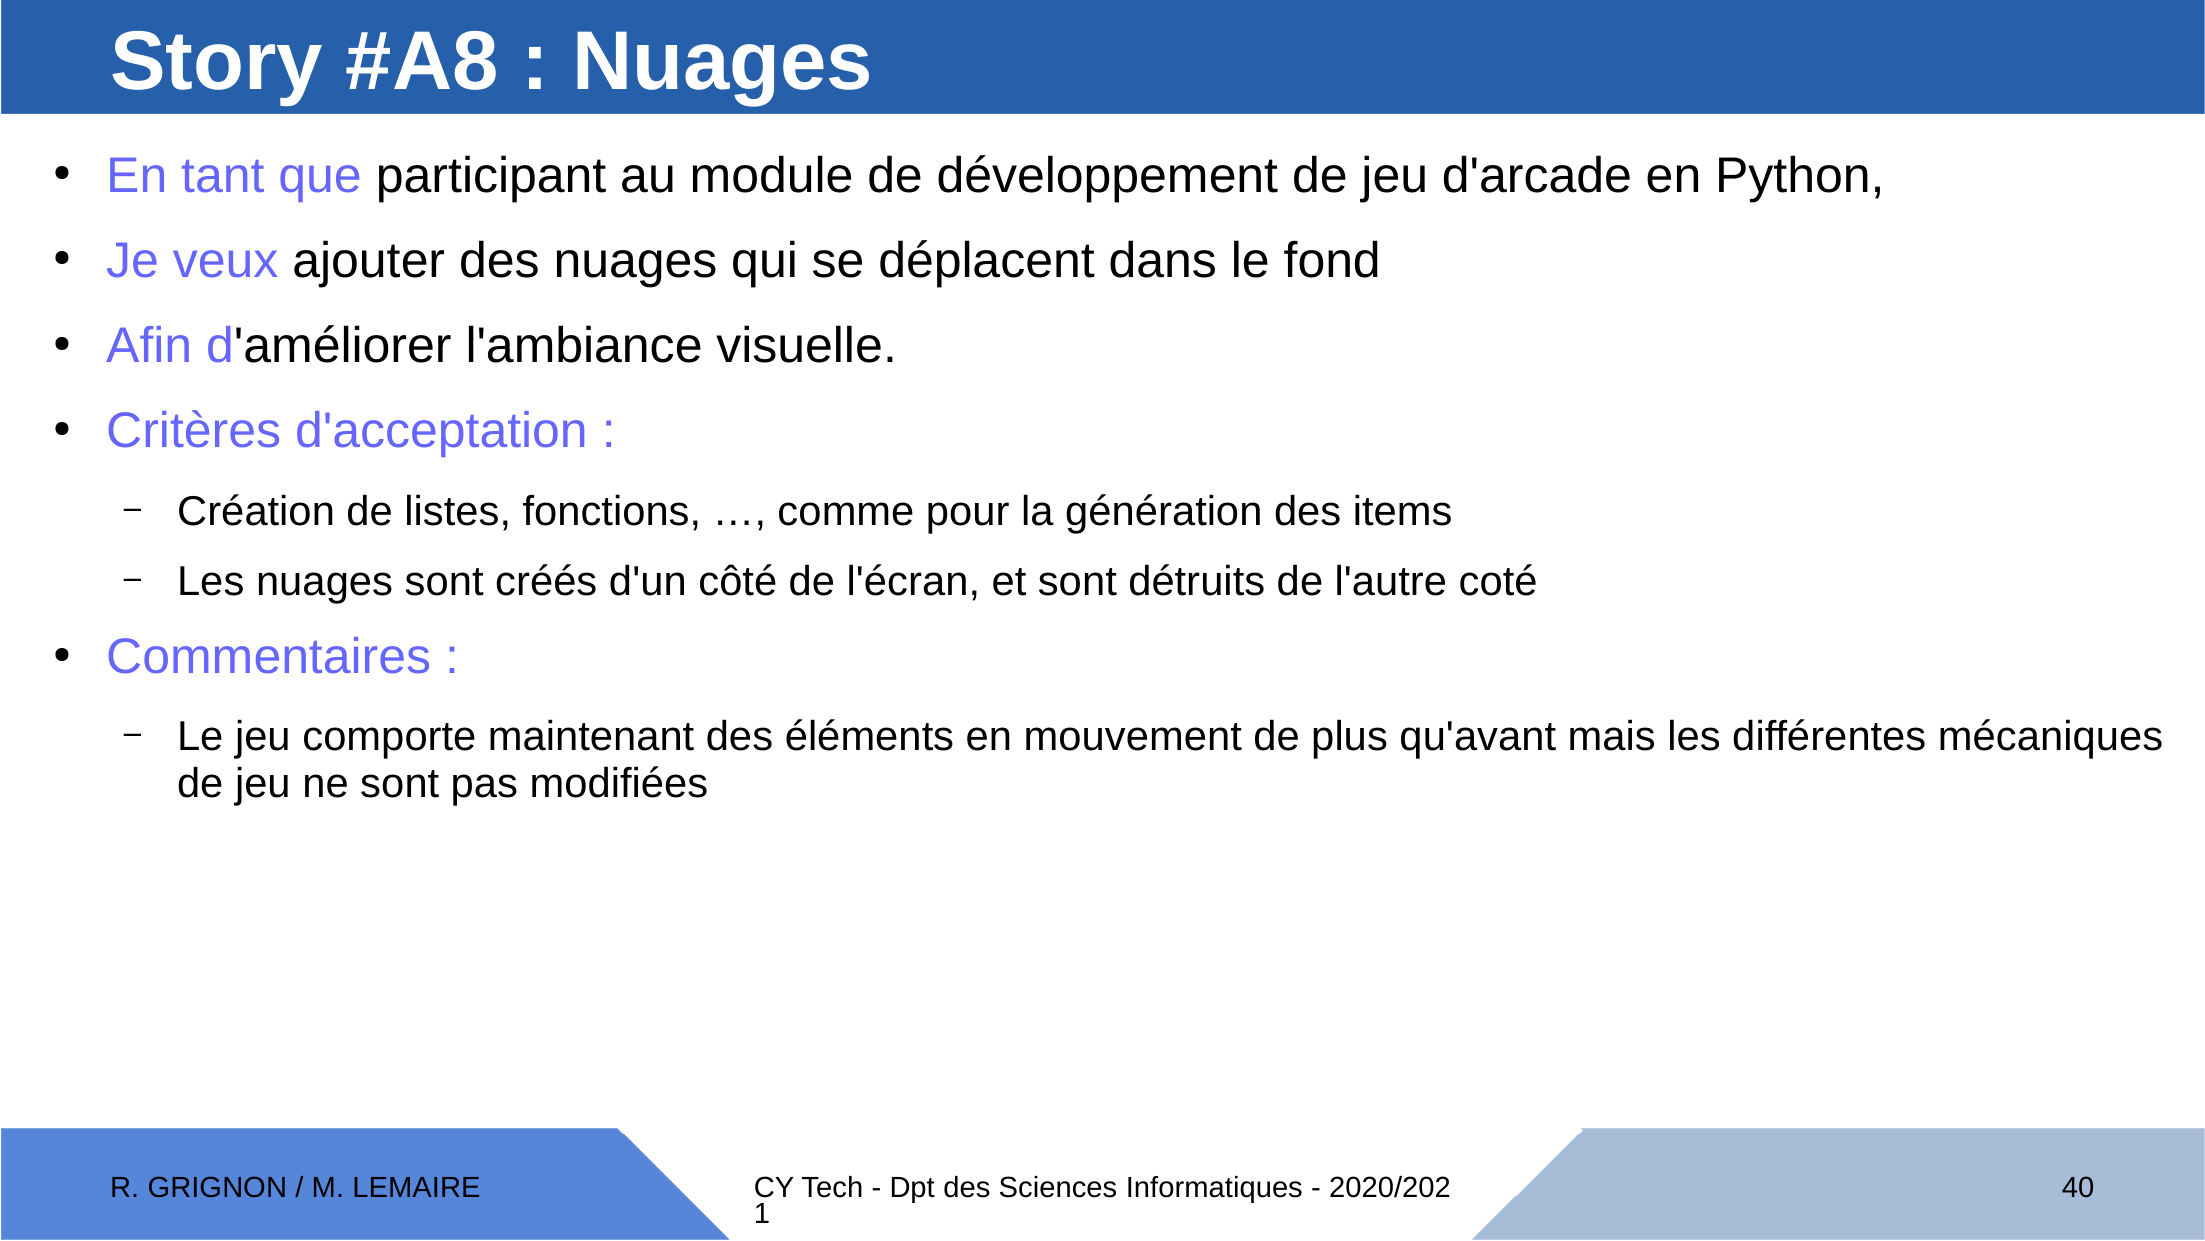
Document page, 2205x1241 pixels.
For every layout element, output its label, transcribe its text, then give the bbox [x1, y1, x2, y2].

list En tant que participant au module de développement de jeu d'arcade en Python, Je veux ajouter des nuages qui se déplacent dans le fond Afin d'améliorer l'ambiance visuelle. Critères d'acceptation : Création de listes, fonctions, …, comme pour la génération des items Les nuages sont créés d'un côté de l'écran, et sont détruits de l'autre coté Commentaires : Le jeu comporte maintenant des éléments en mouvement de plus qu'avant mais les différentes mécaniques de jeu ne sont pas modifiées [35, 217, 2186, 1087]
title Story #A8 : Nuages [110, 49, 2095, 217]
picture [0, 0, 2205, 1241]
